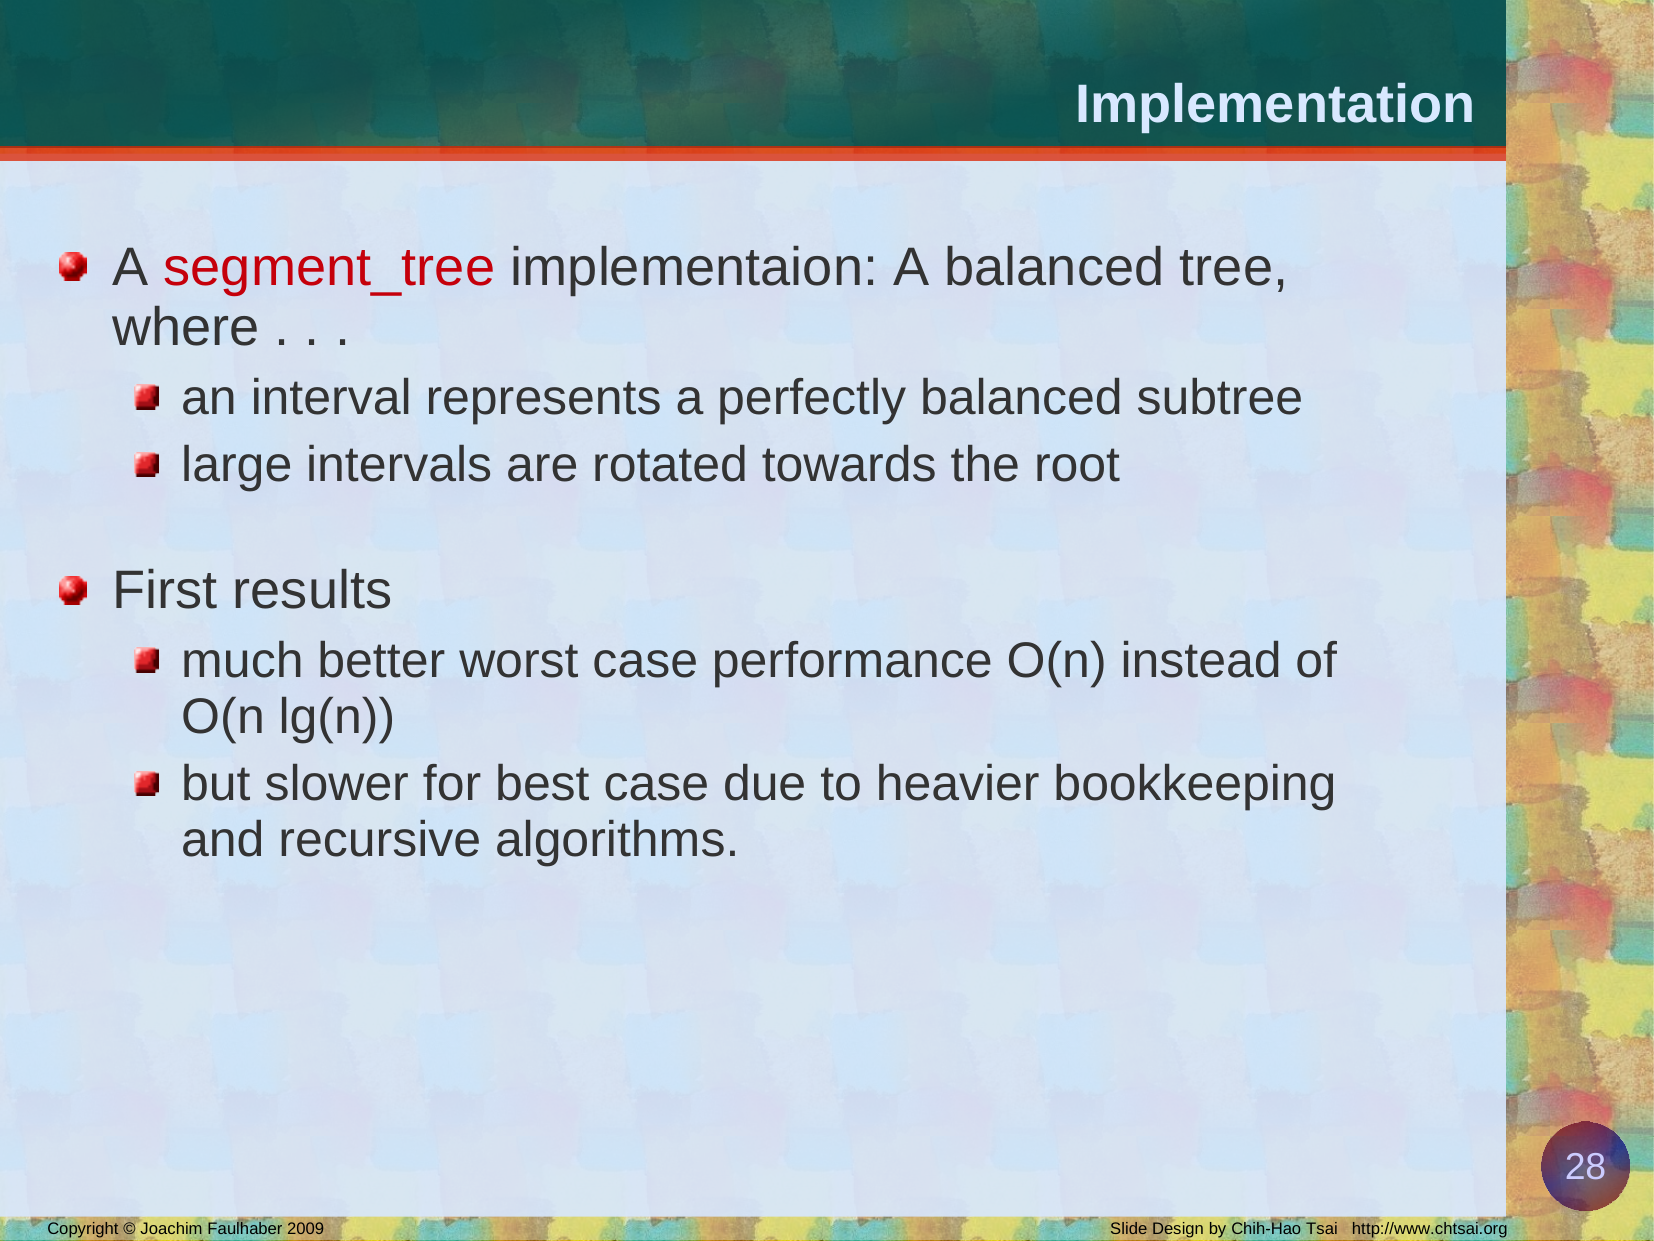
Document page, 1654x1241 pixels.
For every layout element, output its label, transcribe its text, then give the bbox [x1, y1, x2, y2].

title Implementation [29, 59, 1477, 148]
list A segment_tree implementaion: A balanced tree, where . . . an interval represents a perfectly balanced subtree large intervals are rotated towards the root First results much better worst case performance O(n) instead of O(n lg(n)) but slower for best case due to heavier bookkeeping and recursive algorithms. [59, 236, 1418, 1149]
